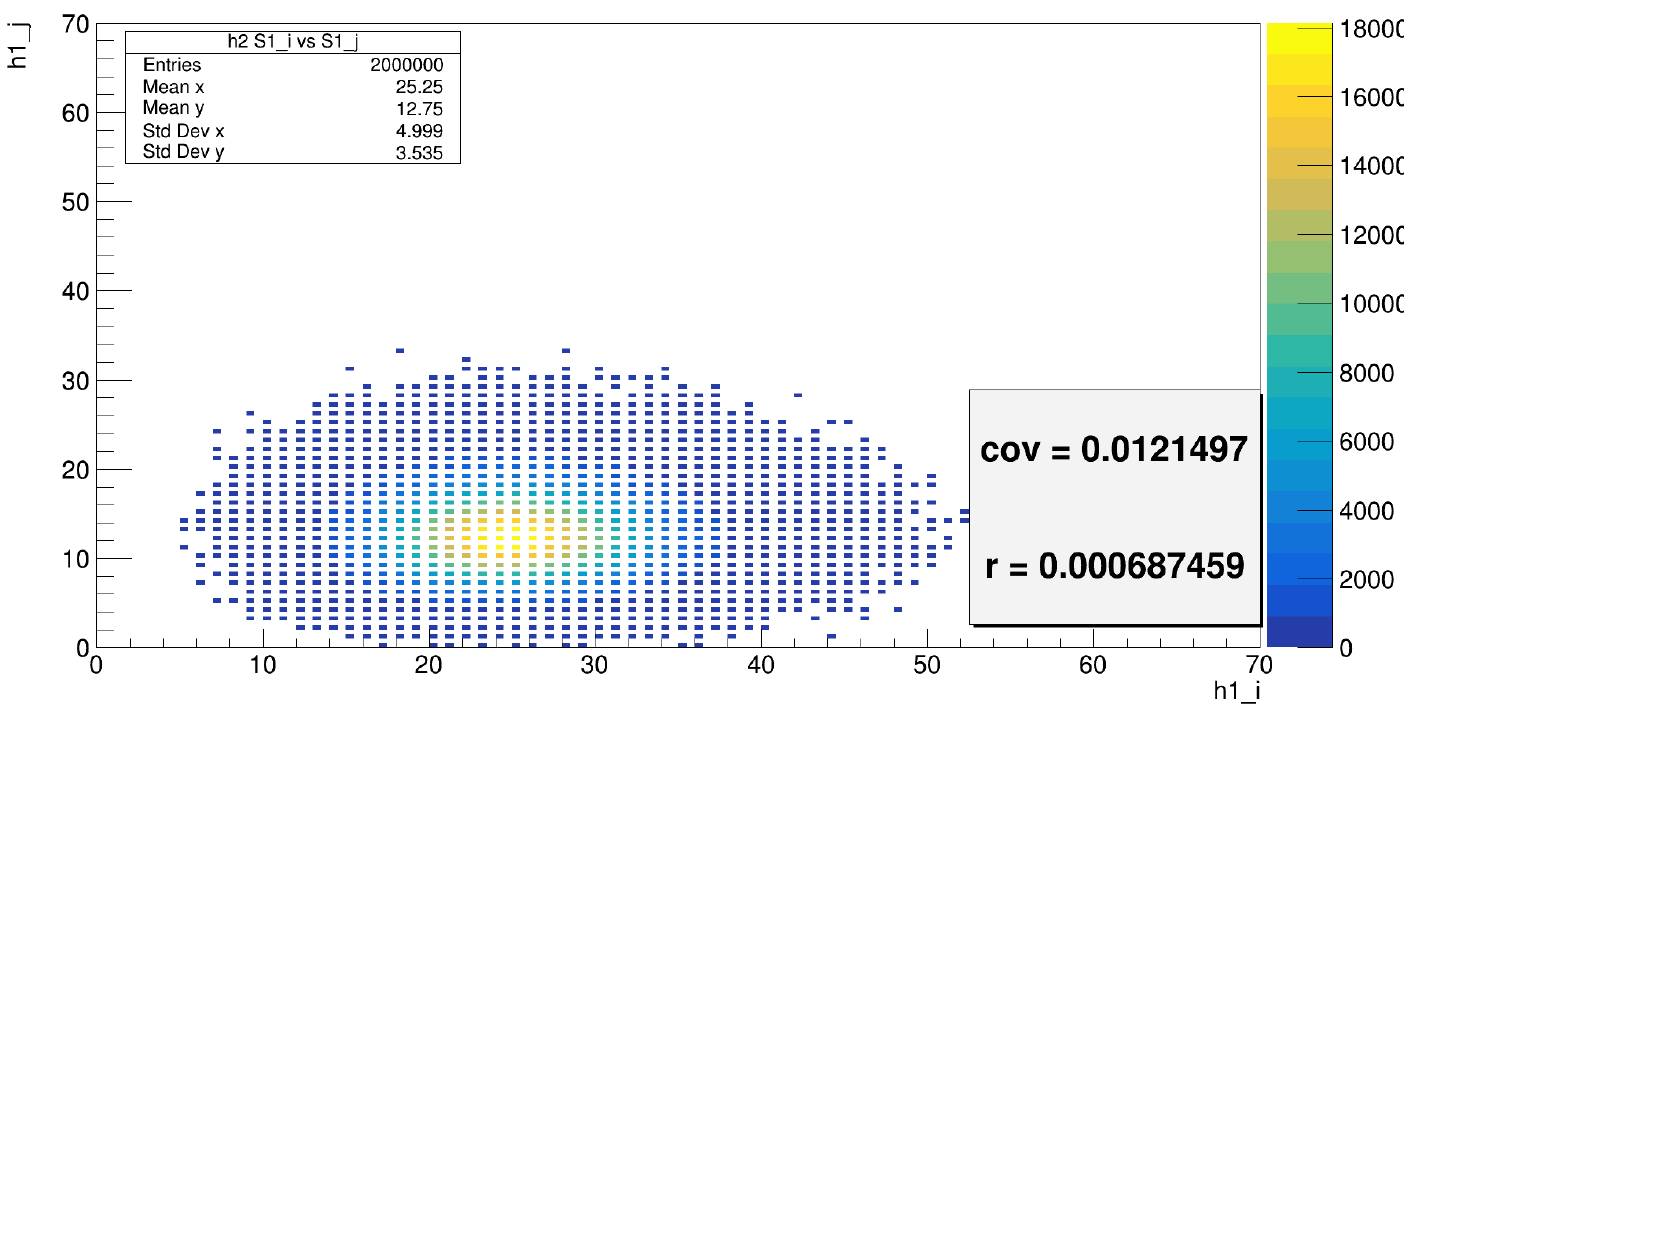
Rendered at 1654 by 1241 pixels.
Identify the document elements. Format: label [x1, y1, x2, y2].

picture [0, 0, 1404, 709]
